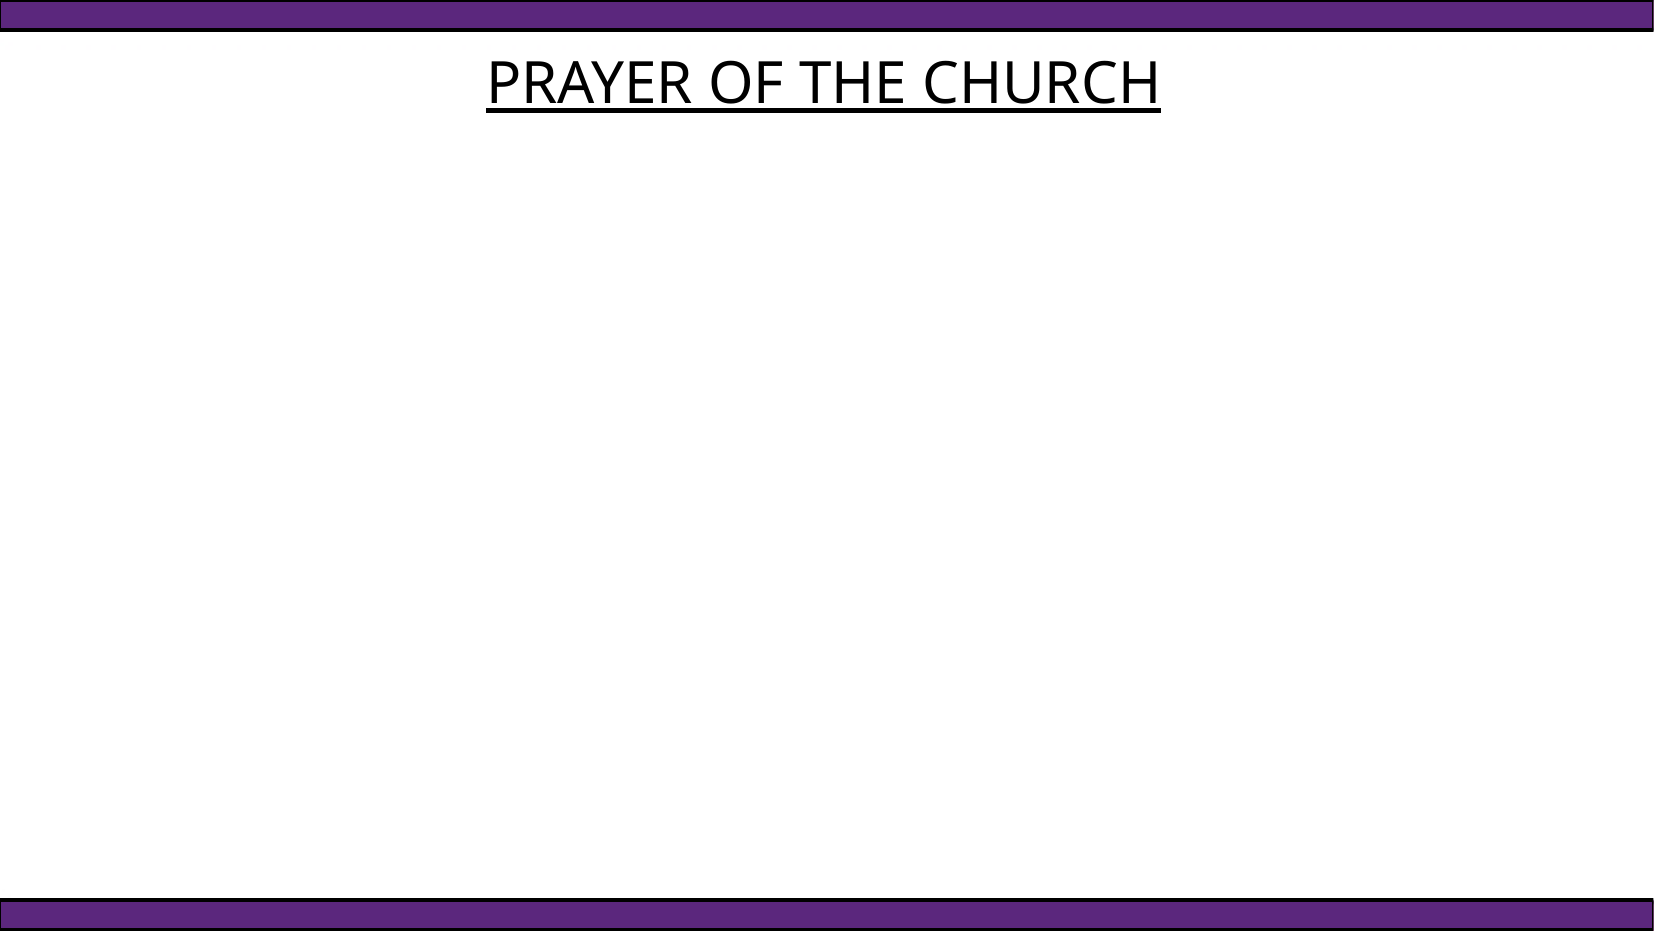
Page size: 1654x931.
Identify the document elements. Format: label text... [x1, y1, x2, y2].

text_box [0, 900, 1654, 931]
text_box PRAYER OF THE CHURCH [58, 34, 1589, 236]
text_box [0, 0, 1654, 31]
picture [0, 31, 1654, 900]
